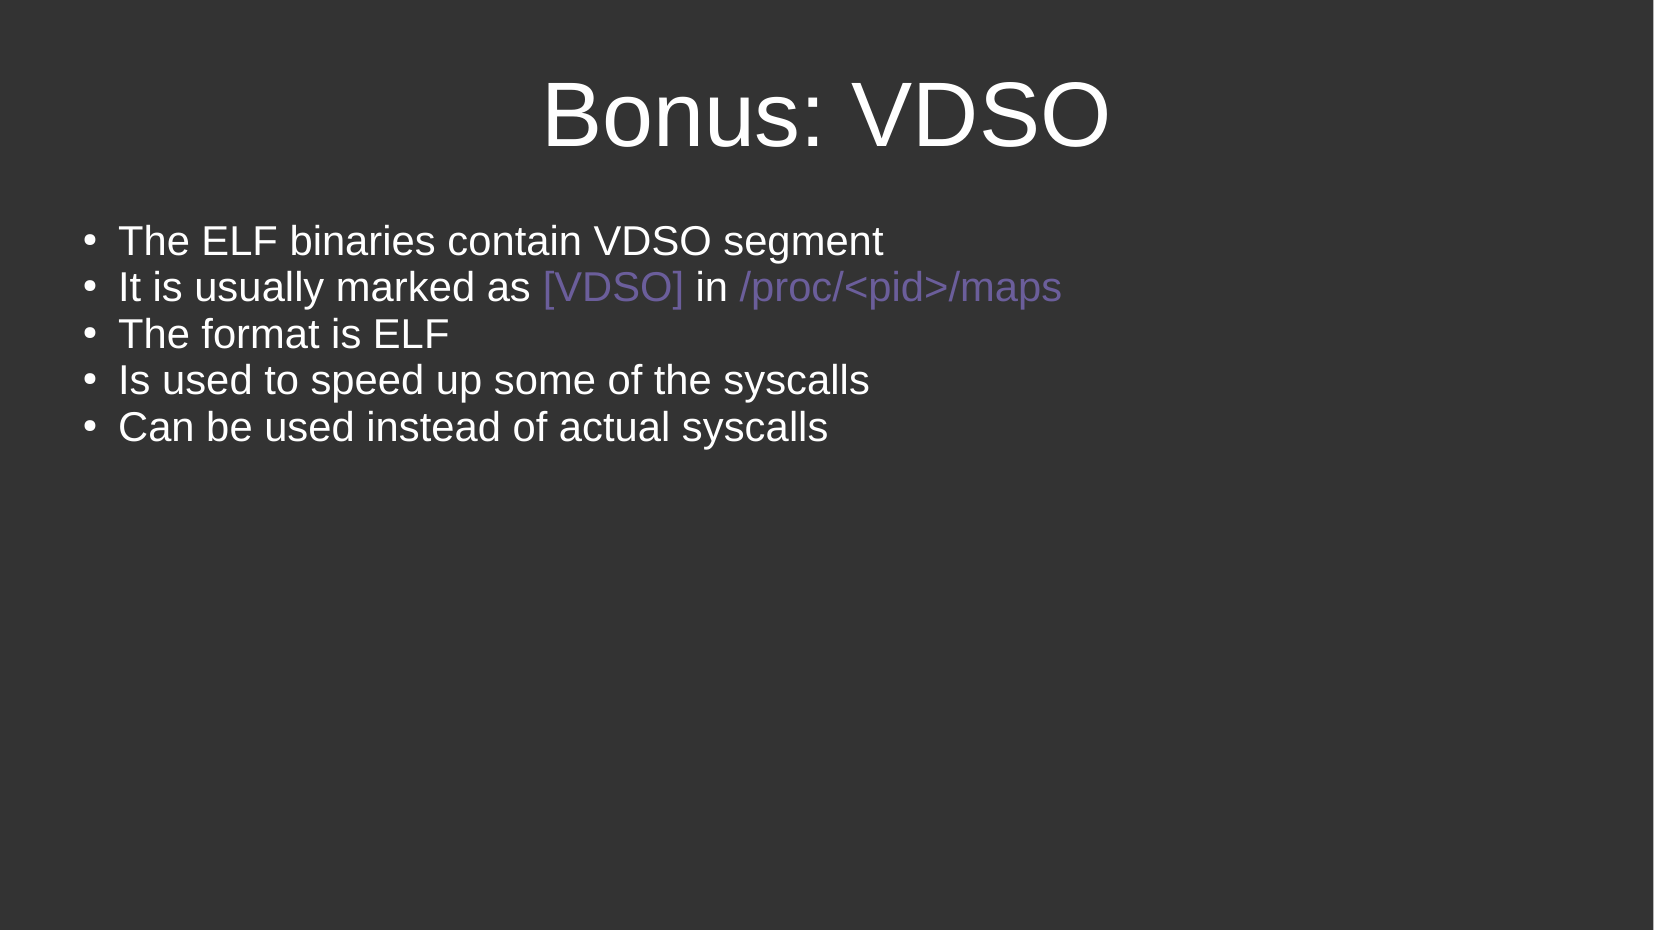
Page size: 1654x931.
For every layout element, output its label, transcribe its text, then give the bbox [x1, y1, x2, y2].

title Bonus: VDSO [82, 37, 1571, 193]
subtitle The ELF binaries contain VDSO segment It is usually marked as [VDSO] in /proc/<pid>/maps The format is ELF Is used to speed up some of the syscalls Can be used instead of actual syscalls [82, 217, 1571, 758]
